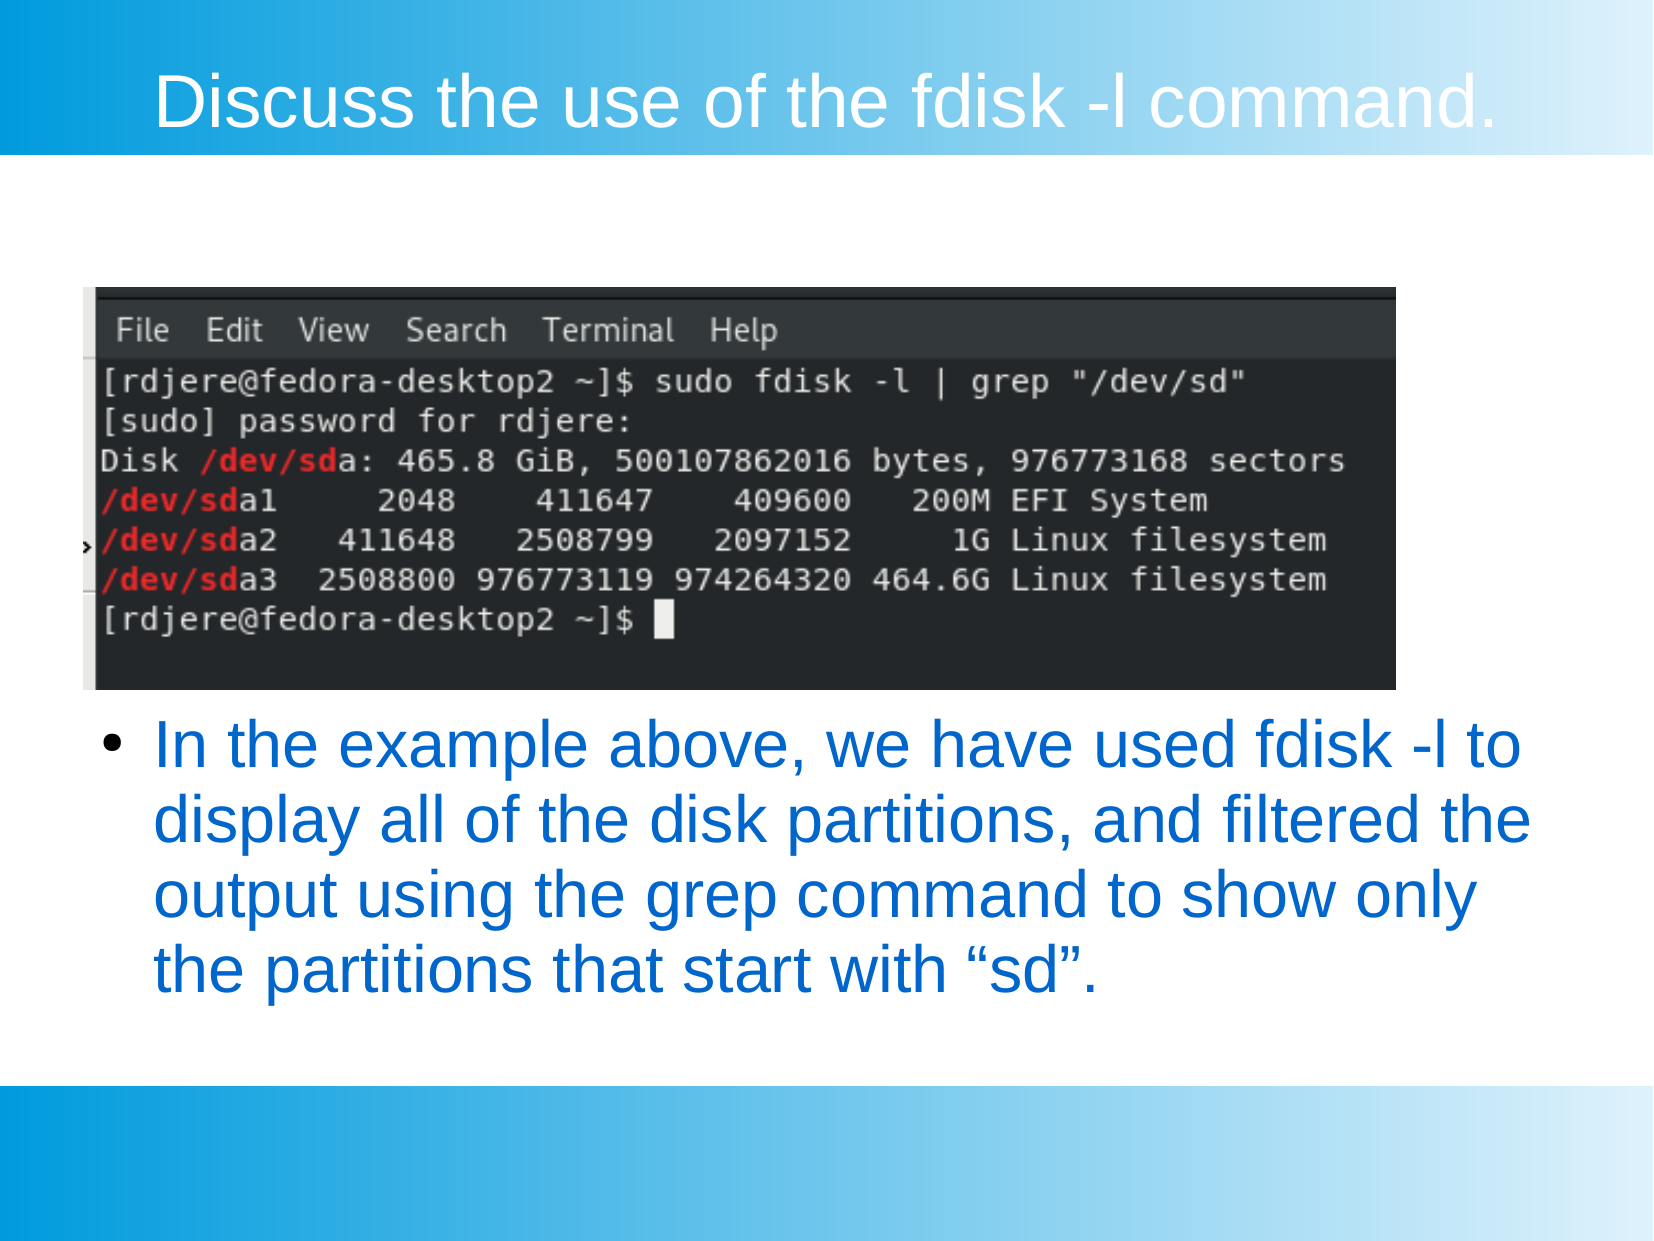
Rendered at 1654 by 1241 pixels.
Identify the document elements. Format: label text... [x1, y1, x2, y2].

picture [83, 287, 1396, 691]
list In the example above, we have used fdisk -l to display all of the disk partitions, and filtered the output using the grep command to show only the partitions that start with “sd”. [82, 290, 1571, 1010]
title Discuss the use of the fdisk -l command. [82, 49, 1571, 155]
